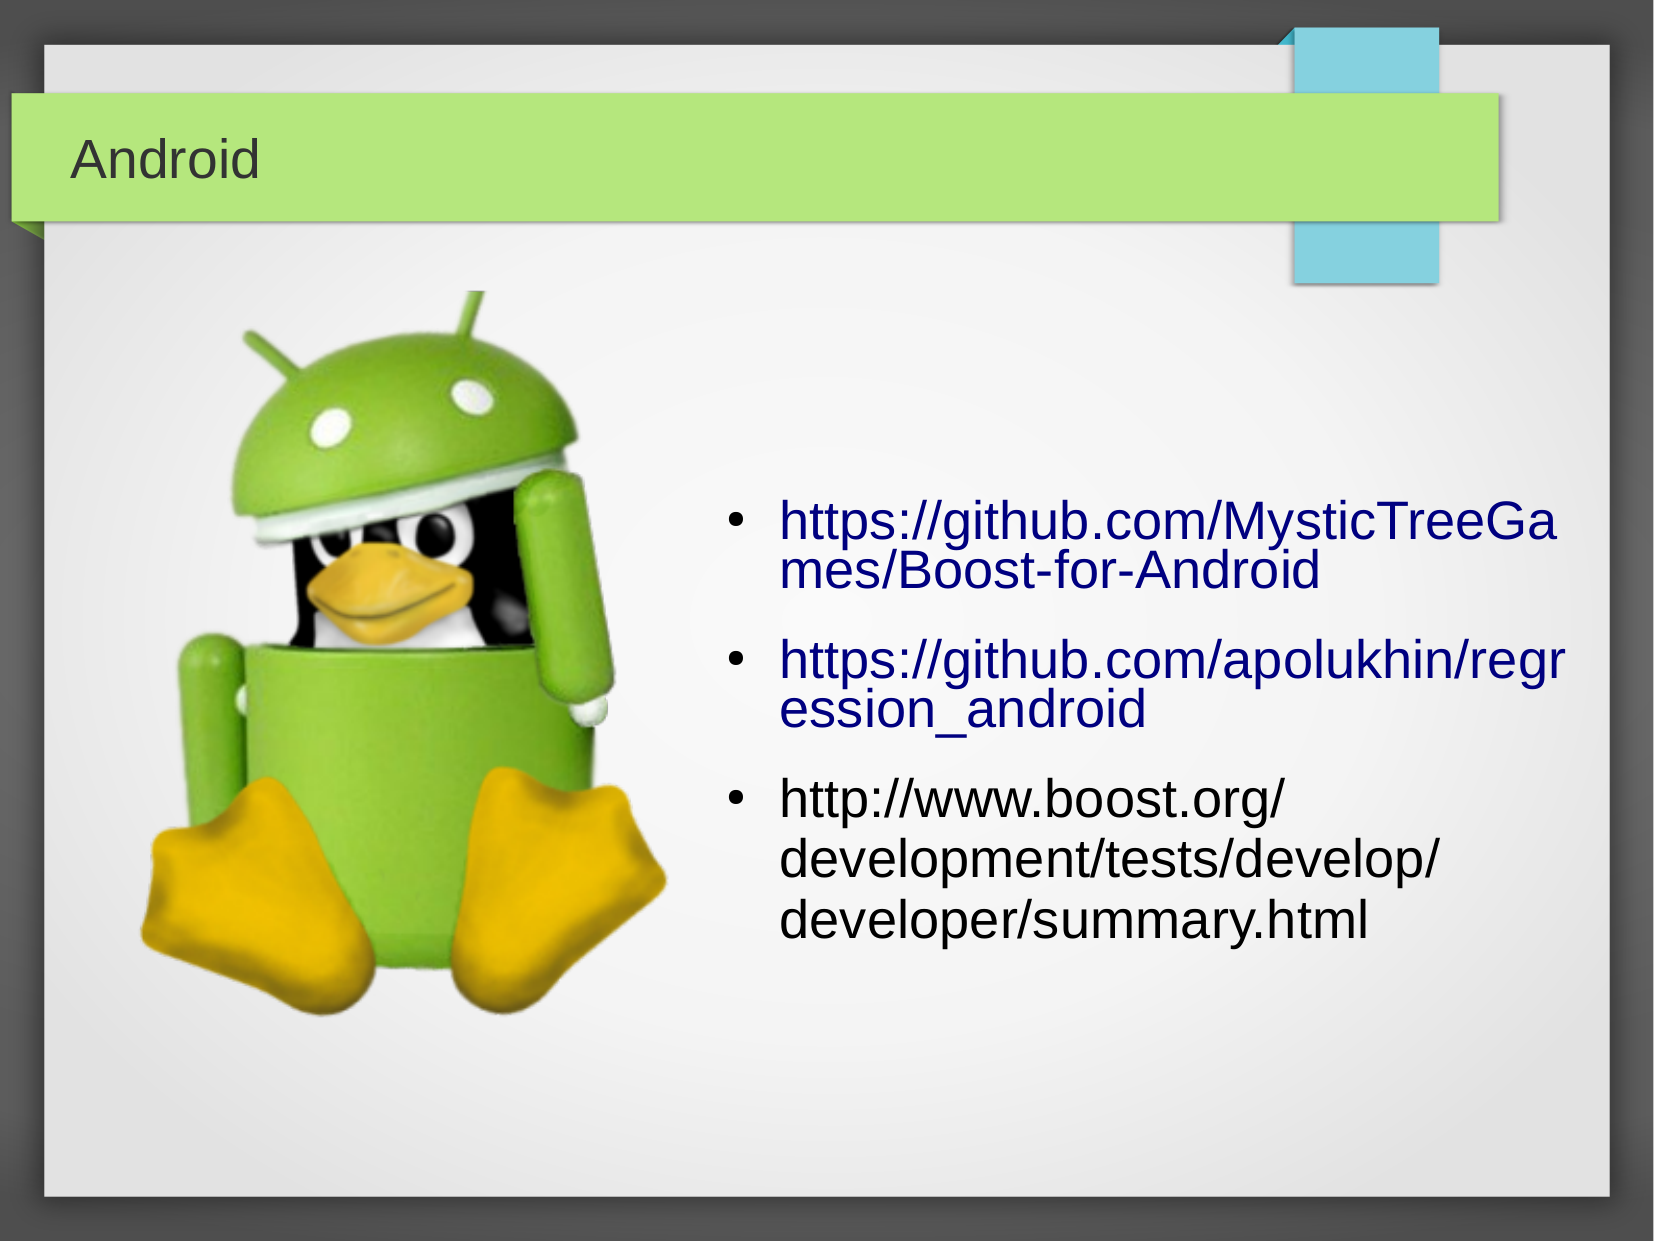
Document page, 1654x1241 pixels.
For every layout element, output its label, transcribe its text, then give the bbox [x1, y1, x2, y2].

list https://github.com/MysticTreeGames/Boost-for-Android https://github.com/apolukhin/regression_android http://www.boost.org/development/tests/develop/developer/summary.html [827, 490, 1589, 1004]
title Android [70, 106, 1229, 213]
picture [0, 0, 1654, 1241]
